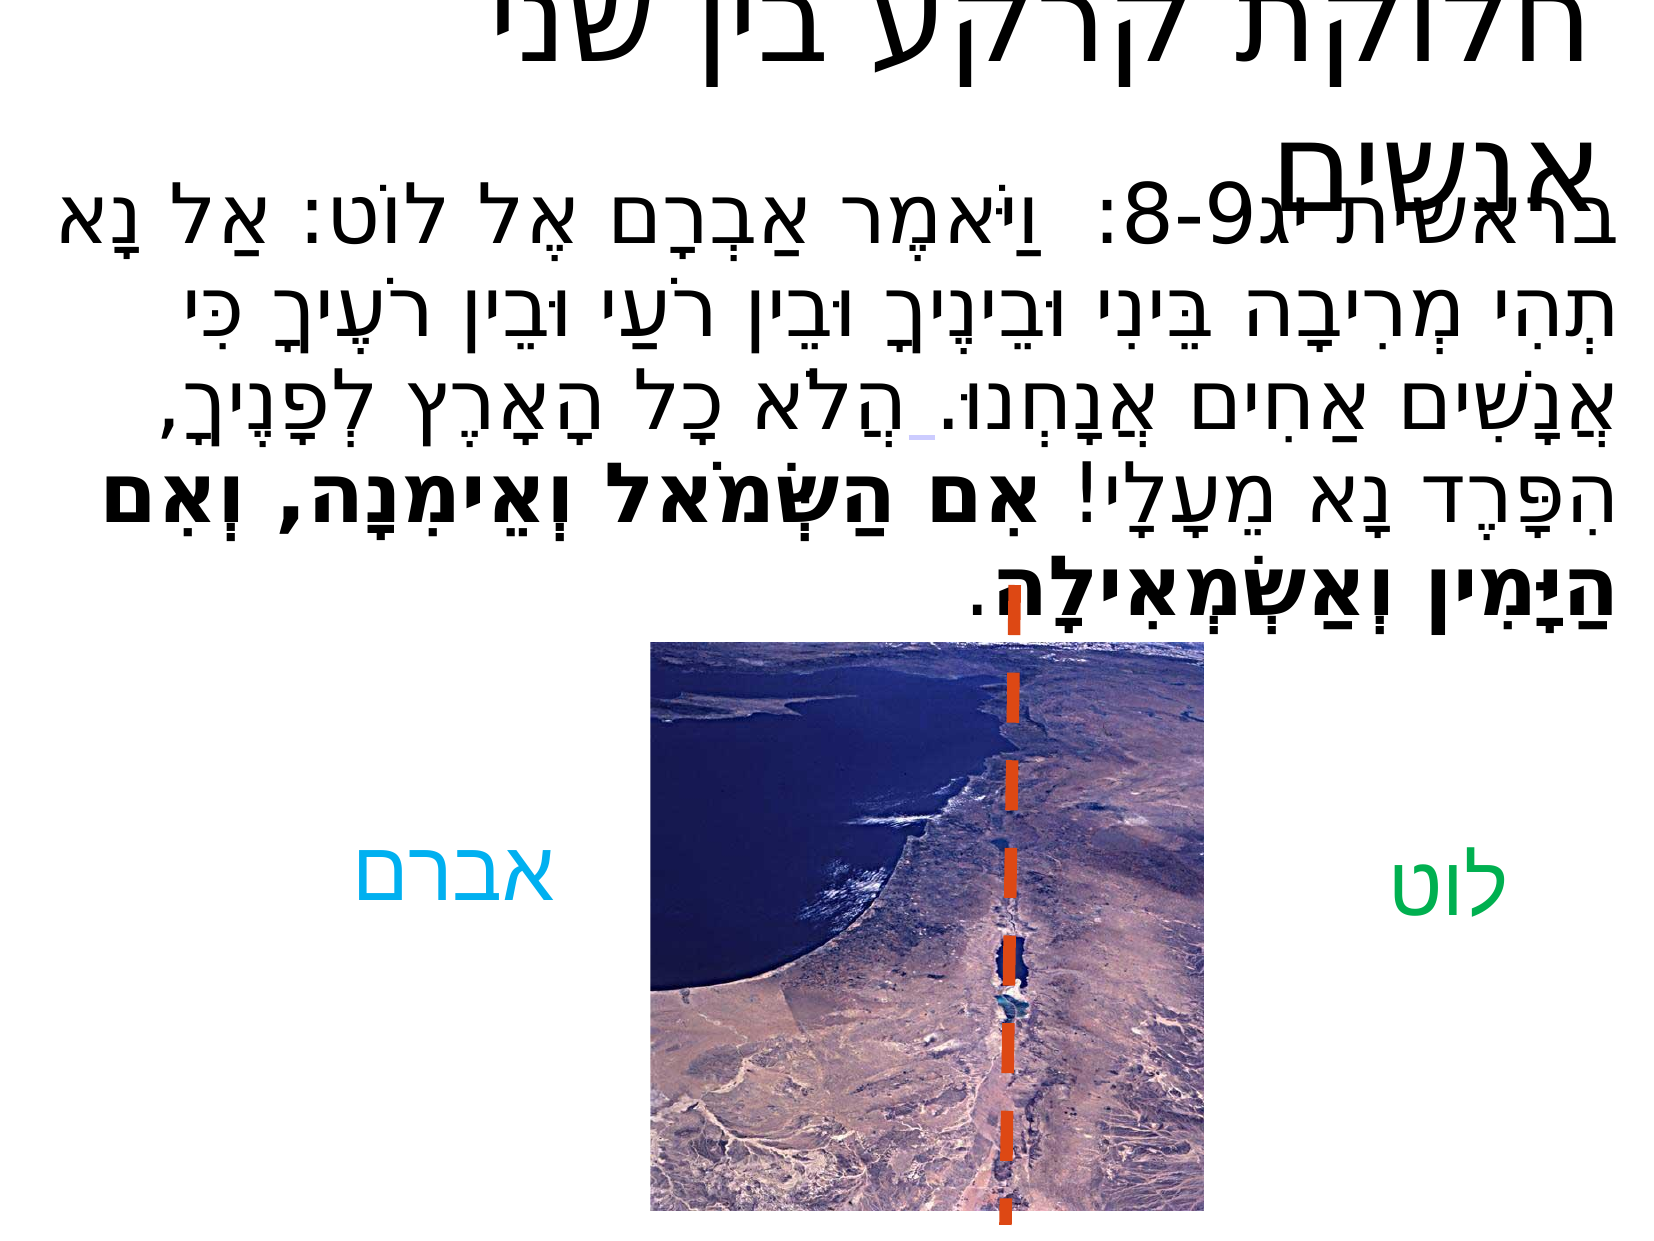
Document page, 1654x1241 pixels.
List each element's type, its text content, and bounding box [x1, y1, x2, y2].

list בראשית יג8-9: וַיֹּאמֶר אַבְרָם אֶל לוֹט: אַל נָא תְהִי מְרִיבָה בֵּינִי וּבֵינֶיךָ וּבֵין רֹעַי וּבֵין רֹעֶיךָ כִּי אֲנָשִׁים אַחִים אֲנָחְנוּ. הֲלֹא כָל הָאָרֶץ לְפָנֶיךָ, הִפָּרֶד נָא מֵעָלָי! אִם הַשְּׂמֹאל וְאֵימִנָה, וְאִם הַיָּמִין וְאַשְׂמְאִילָה. [15, 165, 1621, 556]
text_box אברם [240, 810, 571, 931]
title חלוקת קרקע בין שני אנשים [225, 6, 1654, 166]
text_box [650, 642, 1204, 1211]
text_box לוט [1290, 825, 1524, 970]
